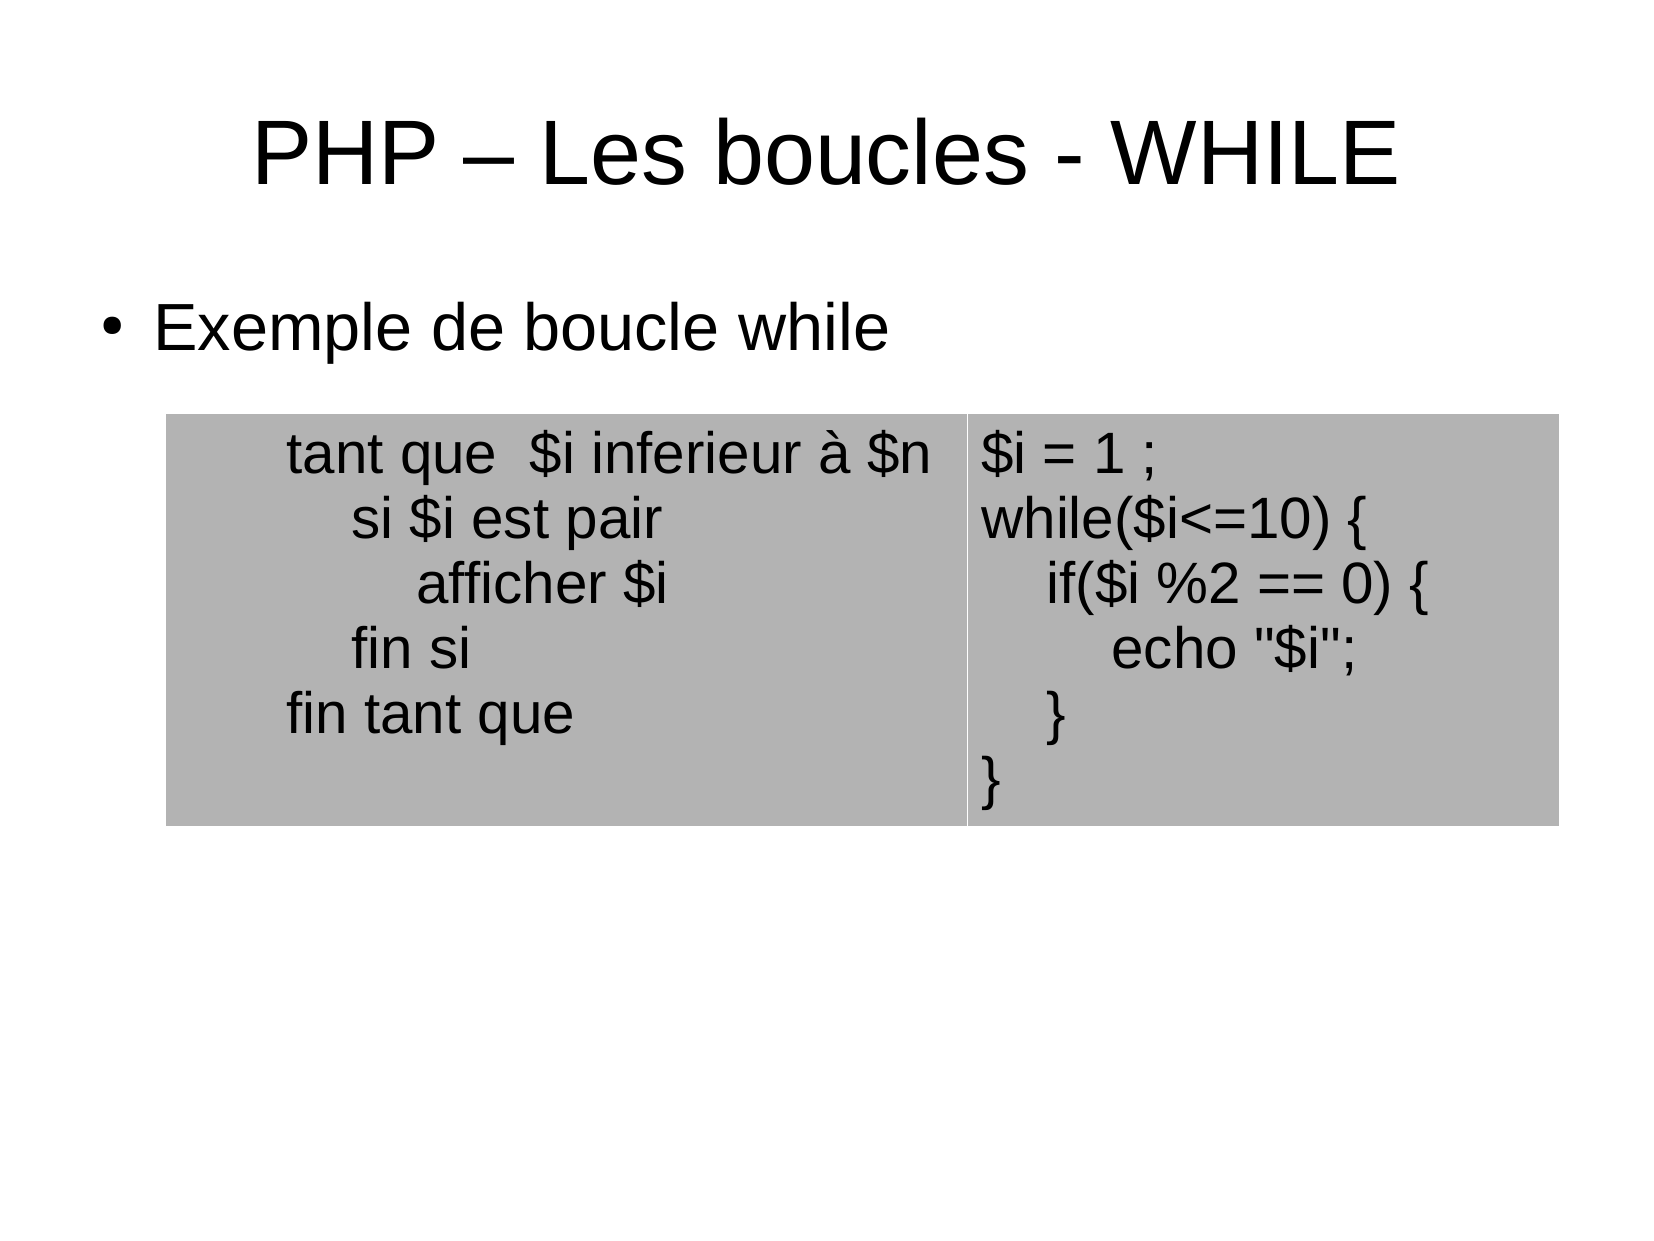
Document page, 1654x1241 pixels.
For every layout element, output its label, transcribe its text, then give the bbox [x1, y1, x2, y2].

title PHP – Les boucles - WHILE [82, 49, 1571, 257]
table_header $i = 1 ; while($i<=10) { if($i %2 == 0) { echo "$i"; } } [968, 414, 1559, 826]
list Exemple de boucle while [82, 290, 1571, 1010]
table_header tant que $i inferieur à $n si $i est pair afficher $i fin si fin tant que [166, 414, 967, 826]
